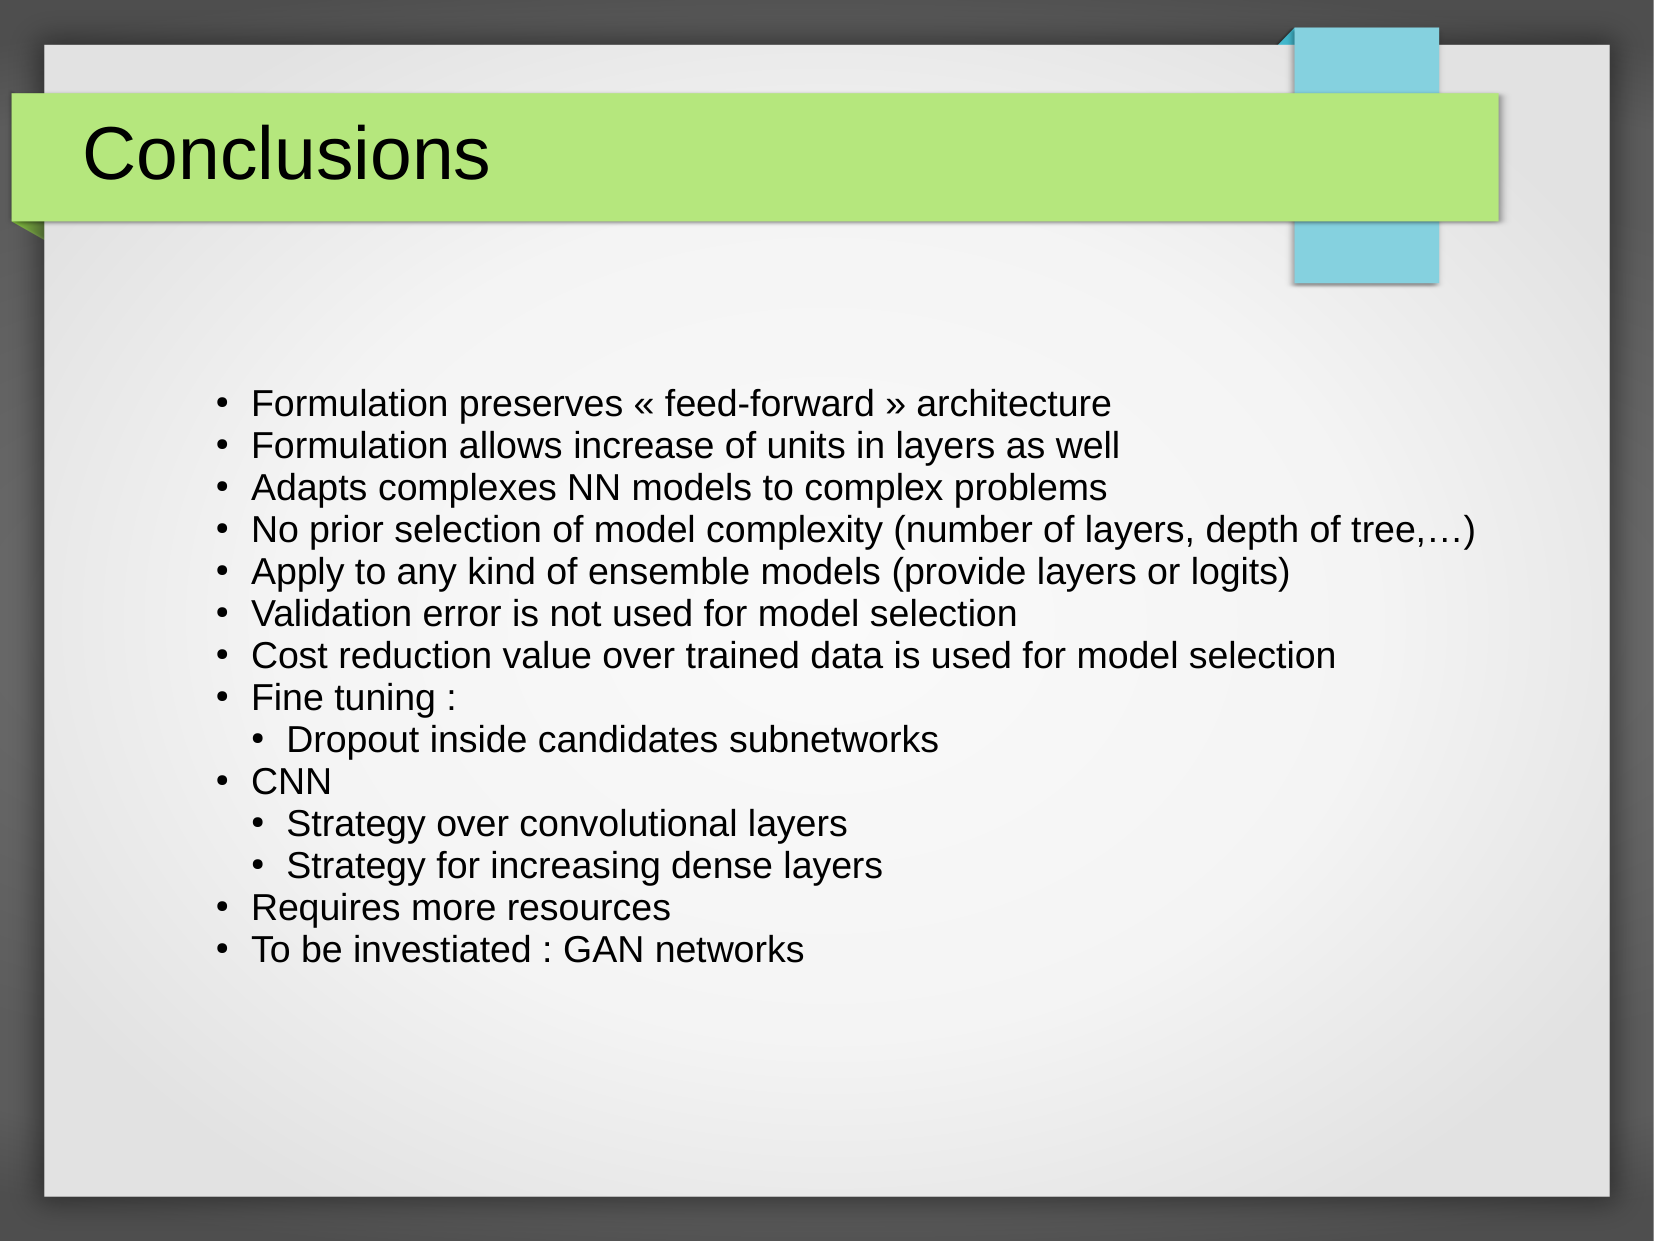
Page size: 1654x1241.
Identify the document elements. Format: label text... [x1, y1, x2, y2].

text_box Formulation preserves « feed-forward » architecture Formulation allows increase of units in layers as well Adapts complexes NN models to complex problems No prior selection of model complexity (number of layers, depth of tree,…) Apply to any kind of ensemble models (provide layers or logits) Validation error is not used for model selection Cost reduction value over trained data is used for model selection Fine tuning : Dropout inside candidates subnetworks CNN Strategy over convolutional layers Strategy for increasing dense layers Requires more resources To be investiated : GAN networks [200, 647, 1312, 707]
title Conclusions [82, 94, 1264, 213]
picture [0, 0, 1654, 1241]
